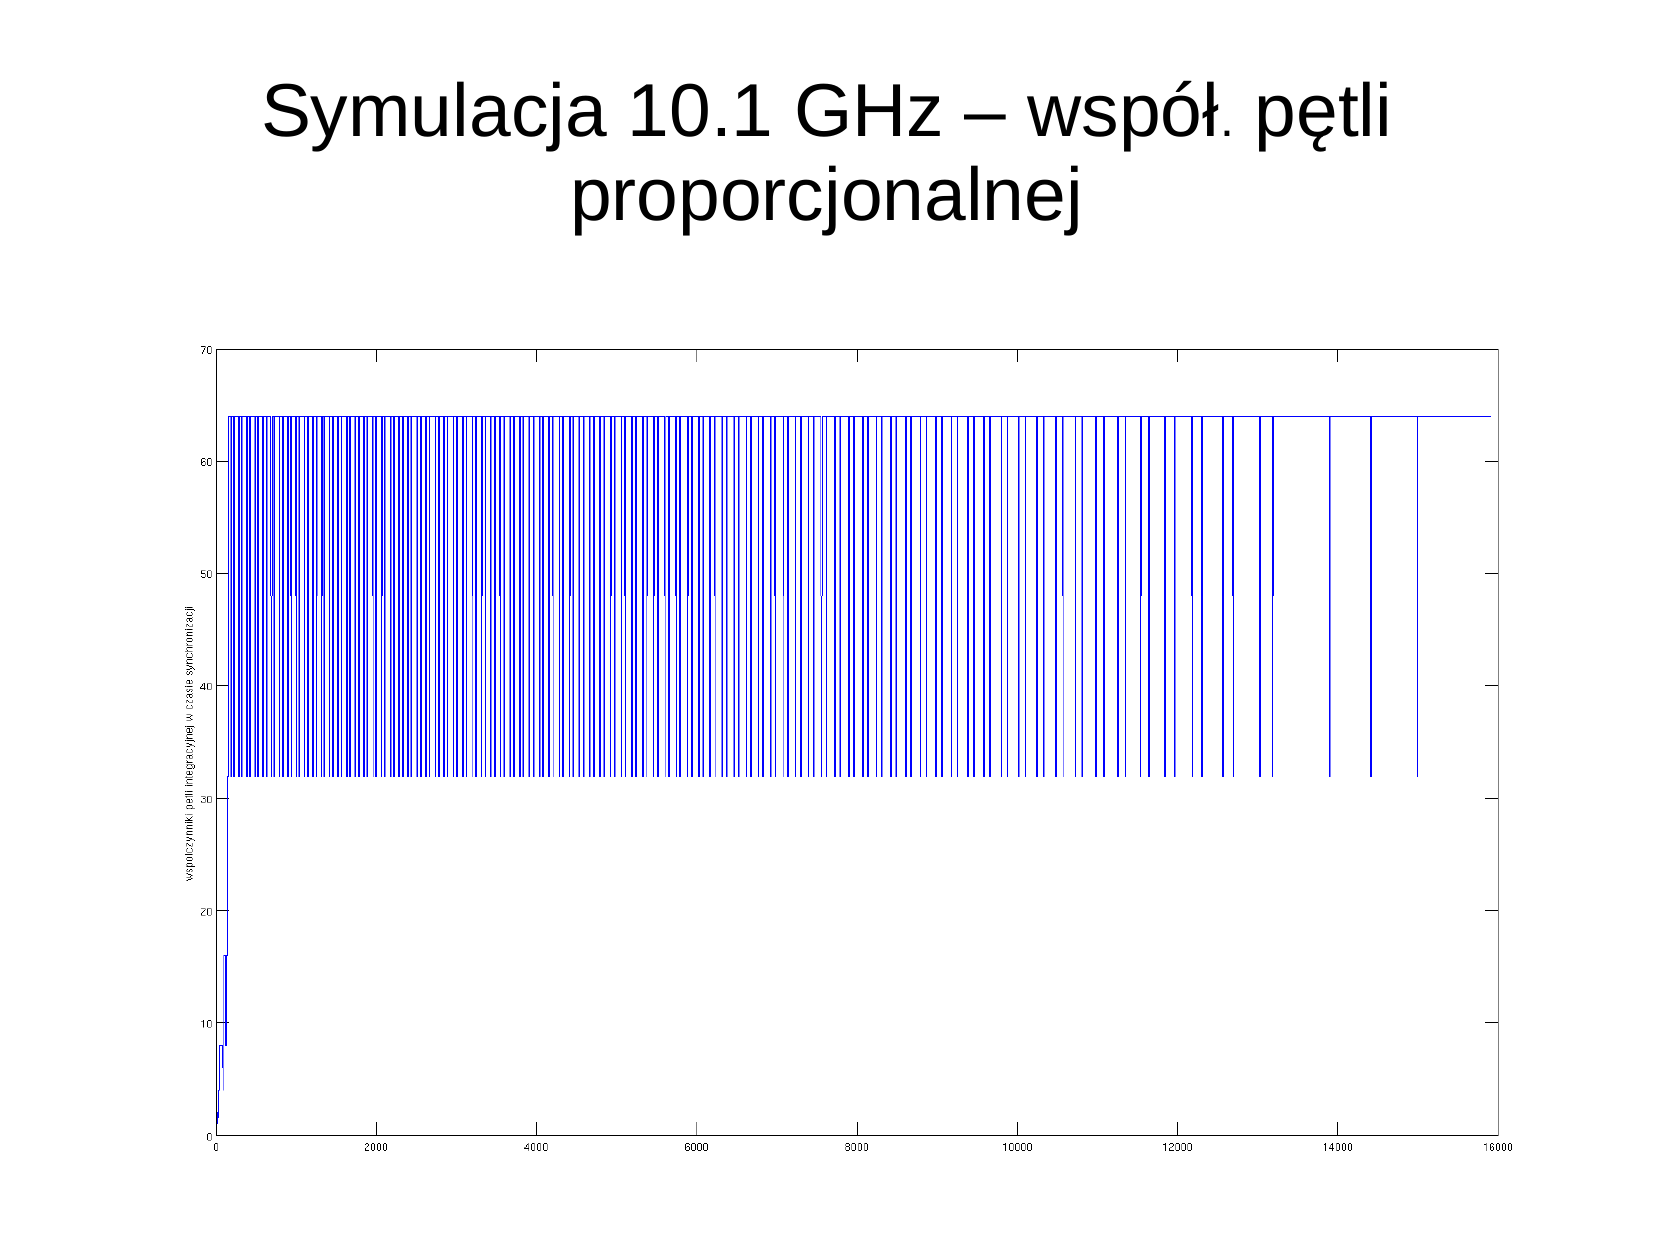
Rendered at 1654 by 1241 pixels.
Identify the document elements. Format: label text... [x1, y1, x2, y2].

title Symulacja 10.1 GHz – współ. pętli proporcjonalnej [82, 49, 1571, 257]
picture [0, 276, 1654, 1241]
